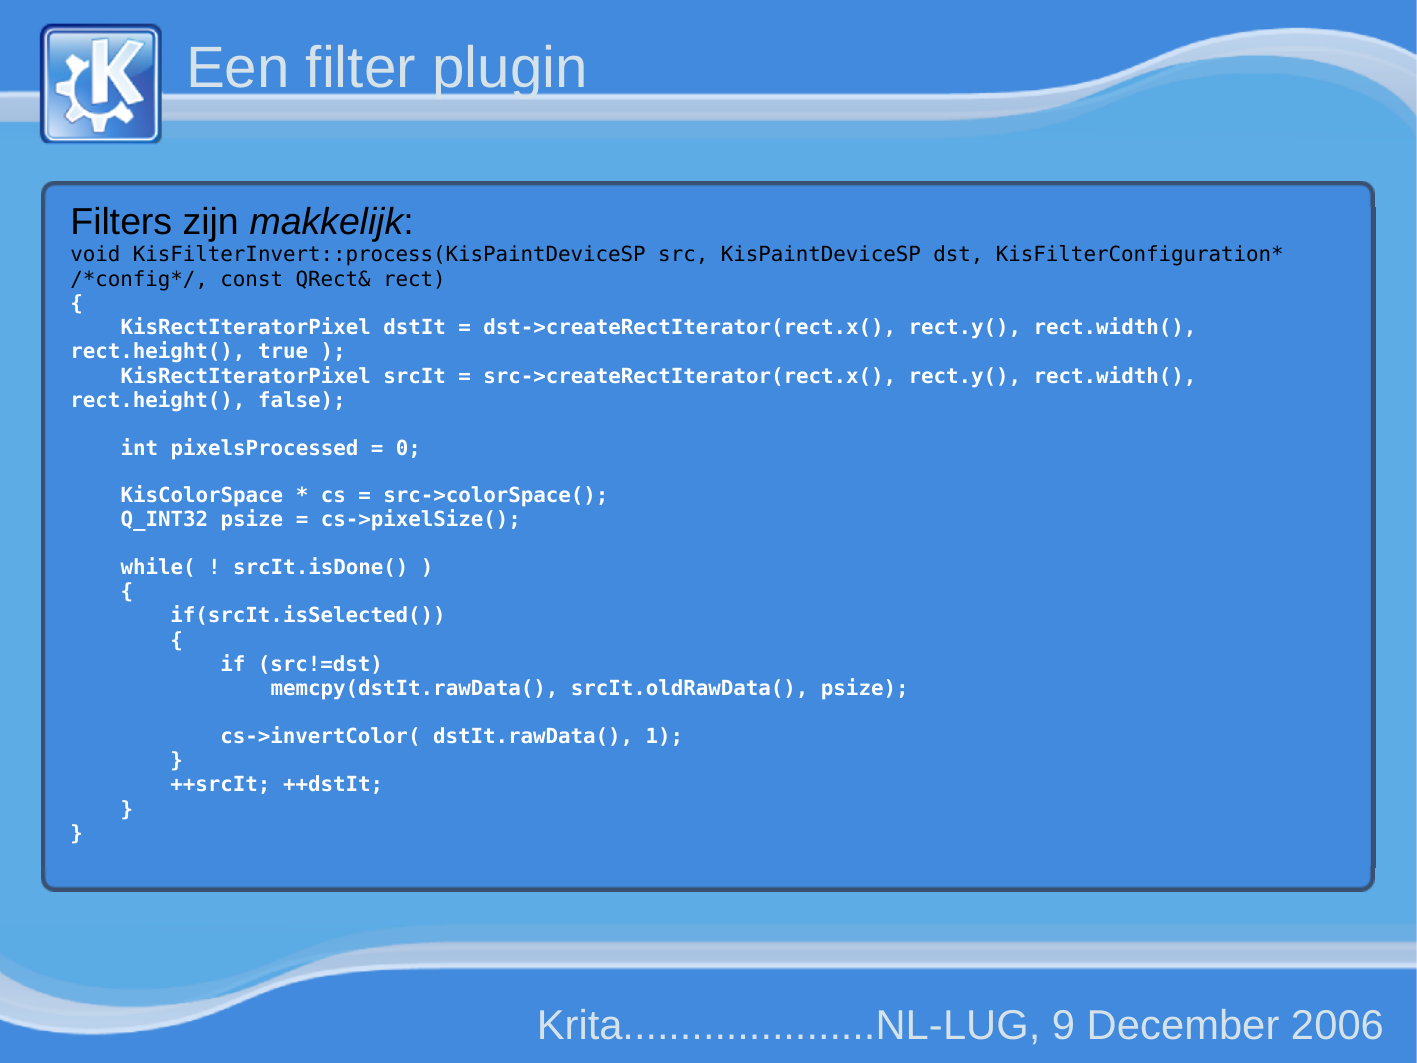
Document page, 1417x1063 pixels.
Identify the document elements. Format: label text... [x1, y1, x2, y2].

picture [0, 0, 1417, 1063]
text_box Een filter plugin [171, 27, 1048, 105]
text_box Filters zijn makkelijk: void KisFilterInvert::process(KisPaintDeviceSP src, KisPaintDeviceSP dst, KisFilterConfiguration* /*config*/, const QRect& rect) { KisRectIteratorPixel dstIt = dst->createRectIterator(rect.x(), rect.y(), rect.width(), rect.height(), true ); KisRectIteratorPixel srcIt = src->createRectIterator(rect.x(), rect.y(), rect.width(), rect.height(), false); int pixelsProcessed = 0; KisColorSpace * cs = src->colorSpace(); Q_INT32 psize = cs->pixelSize(); while( ! srcIt.isDone() ) { if(srcIt.isSelected()) { if (src!=dst) memcpy(dstIt.rawData(), srcIt.oldRawData(), psize); cs->invertColor( dstIt.rawData(), 1); } ++srcIt; ++dstIt; } } [55, 193, 1357, 1063]
